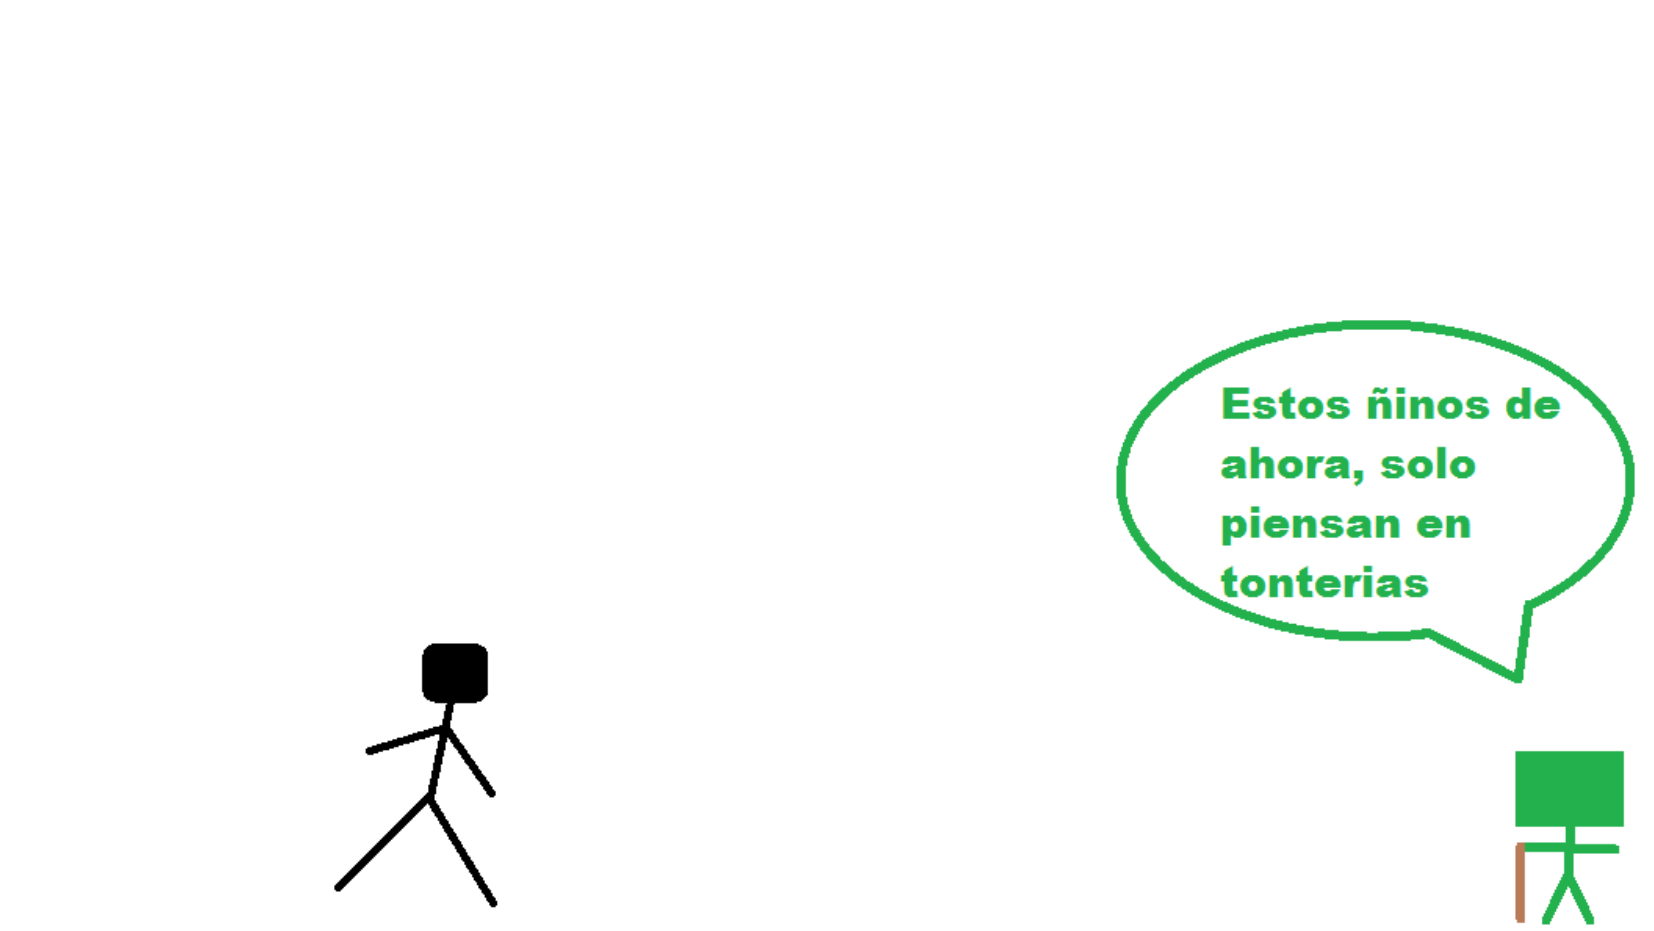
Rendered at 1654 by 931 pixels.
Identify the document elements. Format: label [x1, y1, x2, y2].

picture [1500, 742, 1643, 931]
picture [283, 592, 557, 931]
picture [1098, 319, 1649, 686]
